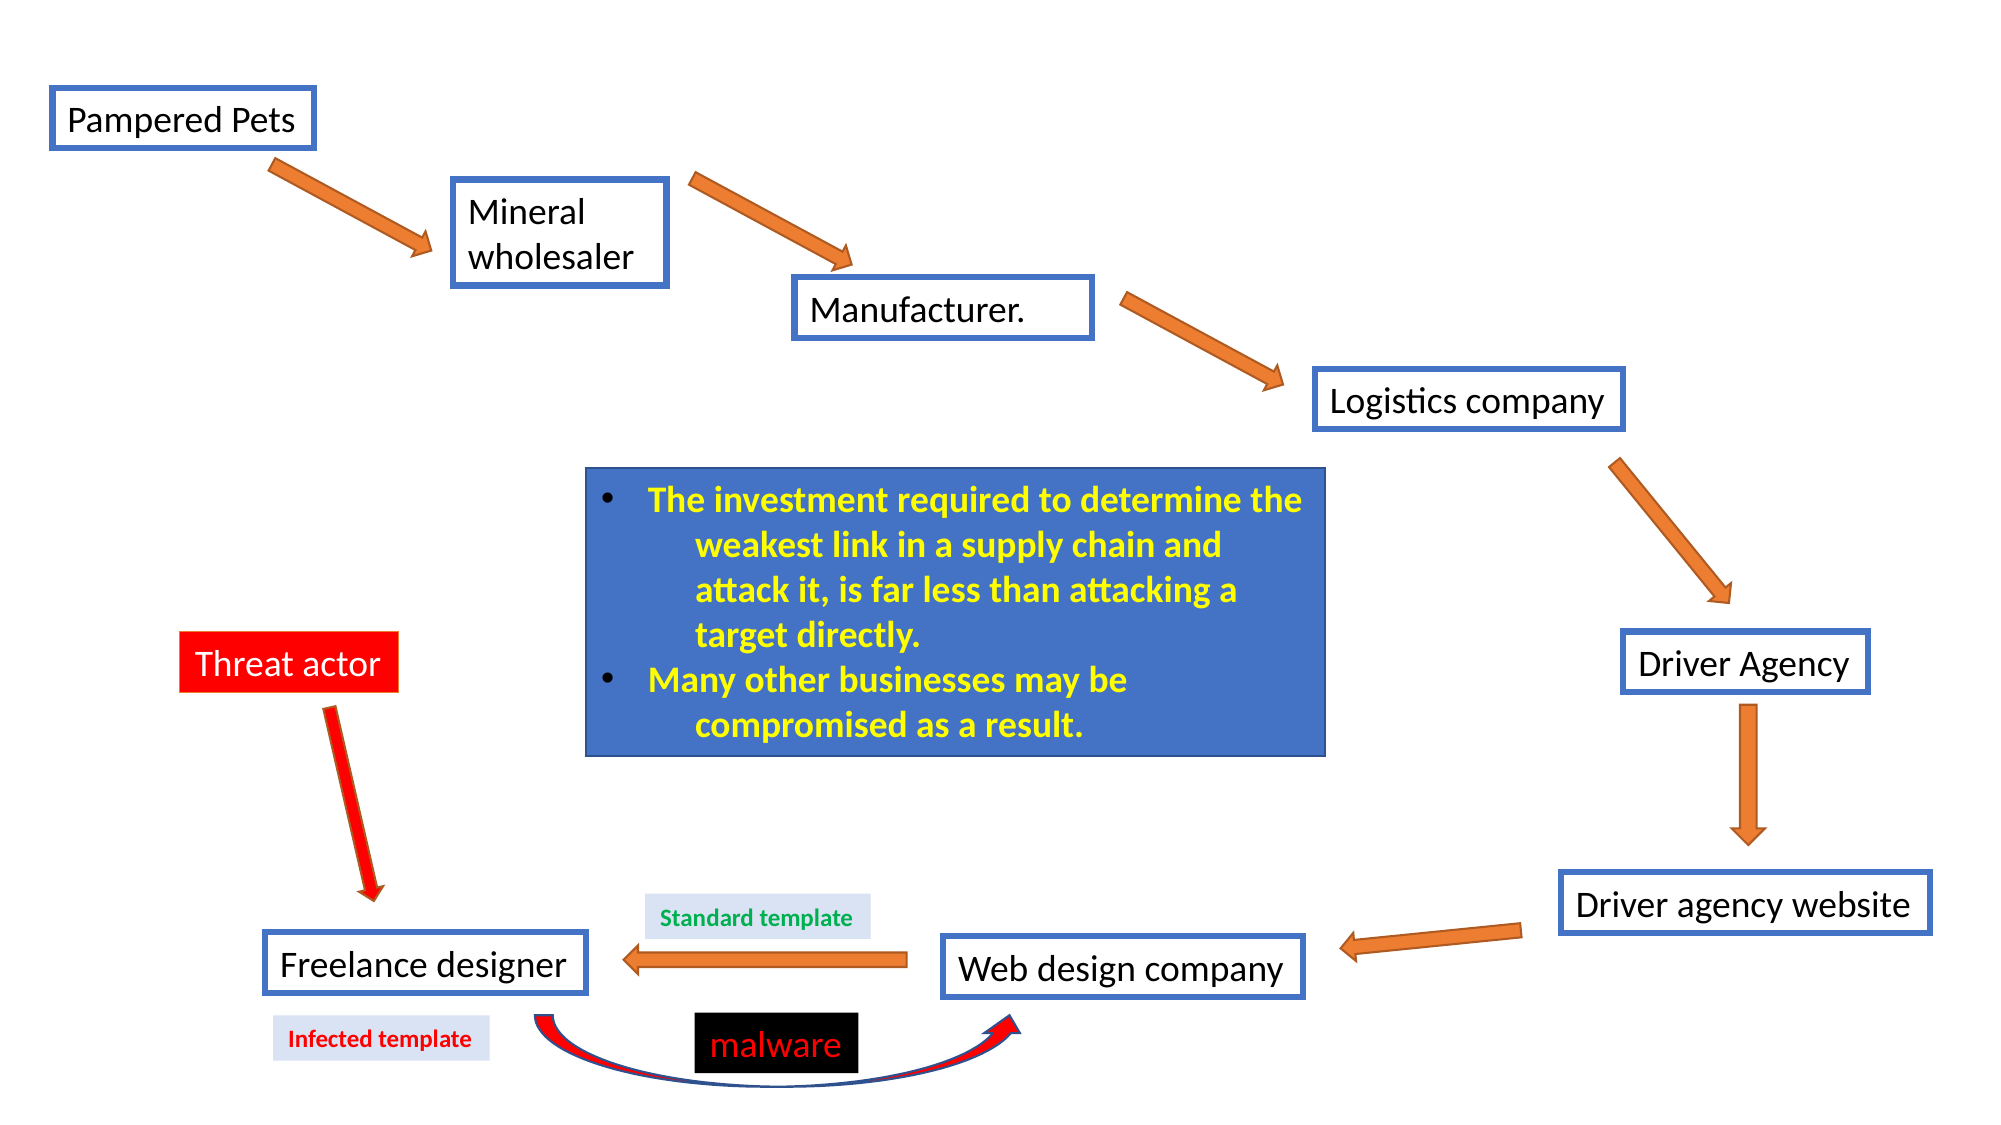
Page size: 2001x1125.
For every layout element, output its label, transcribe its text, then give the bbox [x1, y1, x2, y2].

text_box [688, 172, 852, 271]
text_box [268, 158, 432, 257]
text_box malware [694, 1012, 859, 1074]
text_box Manufacturer. [794, 277, 1092, 338]
text_box Pampered Pets [52, 87, 314, 149]
text_box The investment required to determine the weakest link in a supply chain and attack it, is far less than attacking a target directly. Many other businesses may be compromised as a result. [586, 467, 1325, 756]
text_box Infected template [273, 1015, 490, 1061]
text_box Threat actor [179, 631, 399, 693]
text_box Driver Agency [1623, 631, 1868, 693]
text_box Freelance designer [265, 932, 587, 993]
text_box Driver agency website [1560, 872, 1931, 933]
text_box [1120, 292, 1284, 391]
text_box [534, 1015, 1020, 1087]
text_box [1340, 923, 1522, 962]
text_box Web design company [943, 936, 1303, 997]
text_box Logistics company [1314, 368, 1624, 430]
text_box [323, 706, 384, 902]
text_box Standard template [645, 893, 871, 939]
text_box [1731, 704, 1765, 846]
text_box Mineral wholesaler [452, 179, 667, 286]
text_box [623, 945, 907, 975]
text_box [1609, 458, 1732, 604]
